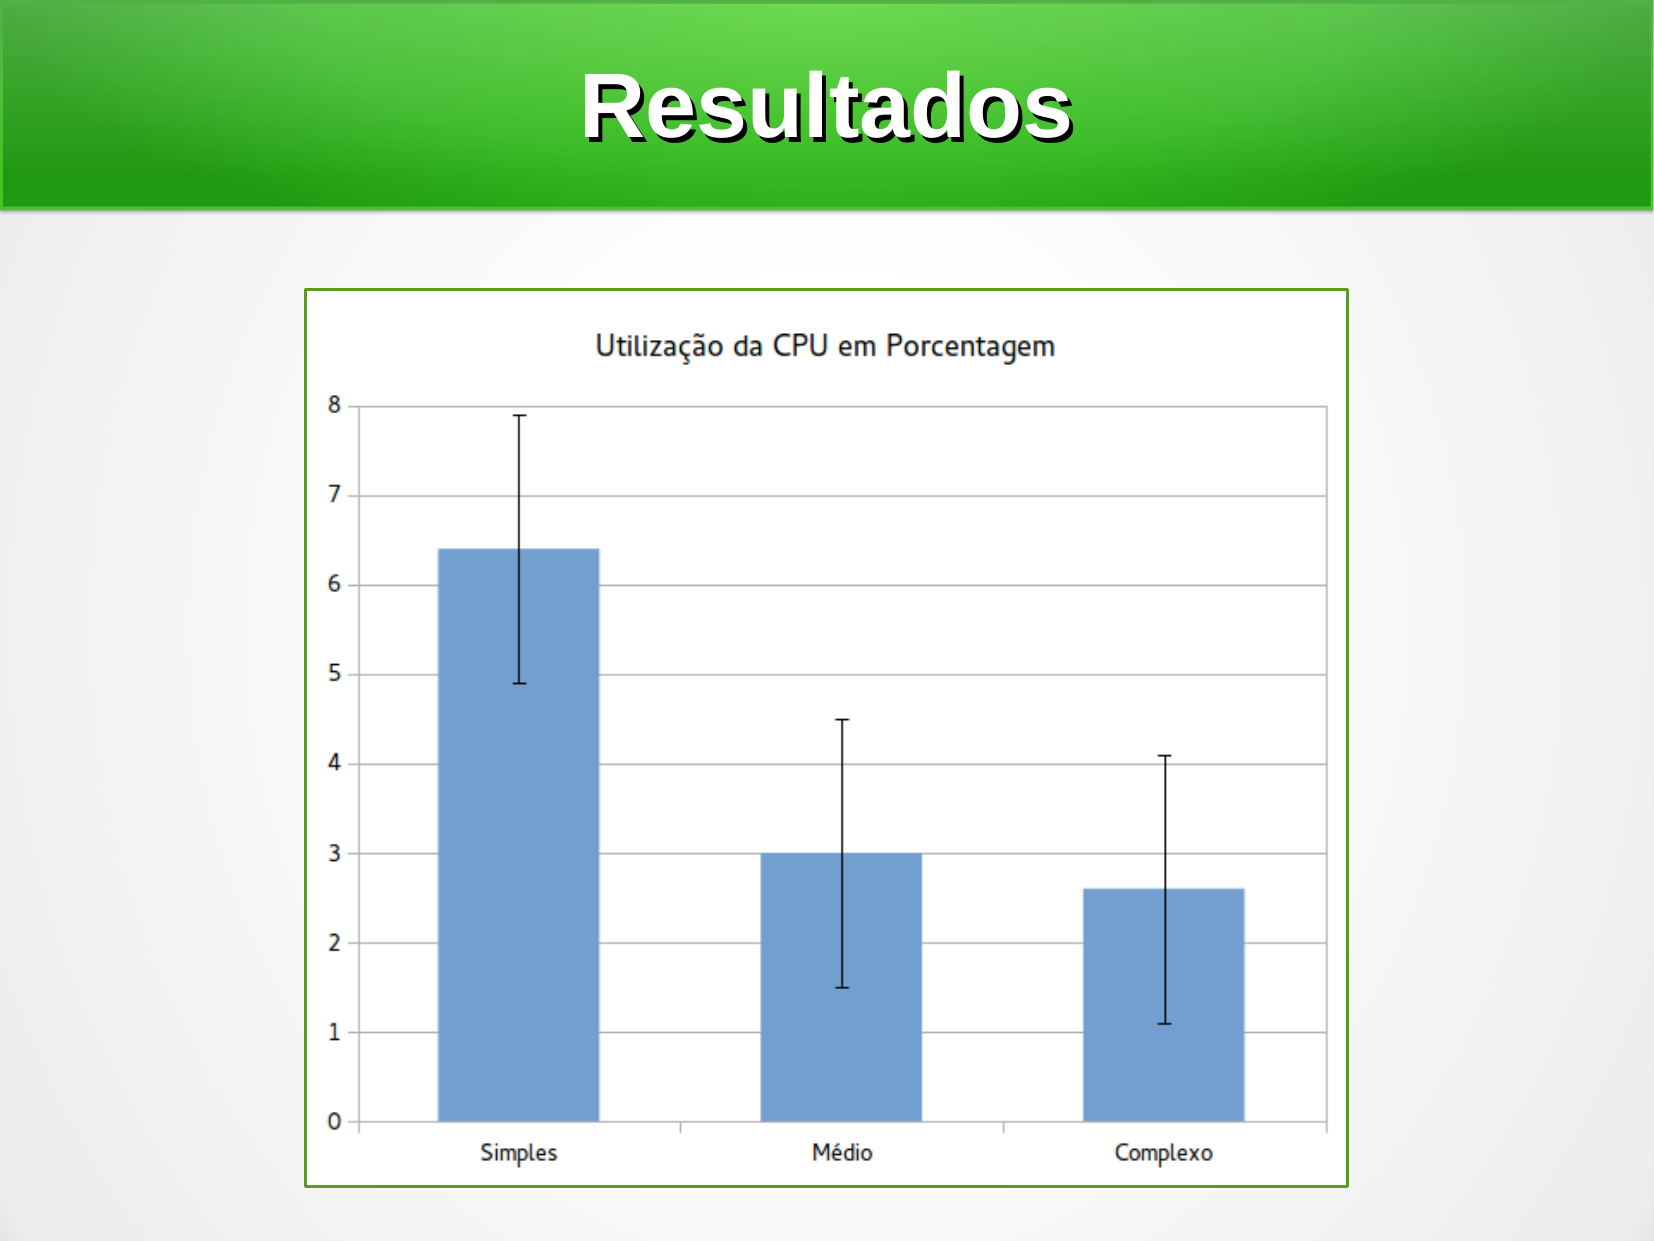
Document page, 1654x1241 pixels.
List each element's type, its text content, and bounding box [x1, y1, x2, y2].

title Resultados [82, 35, 1571, 178]
picture [307, 291, 1347, 1186]
